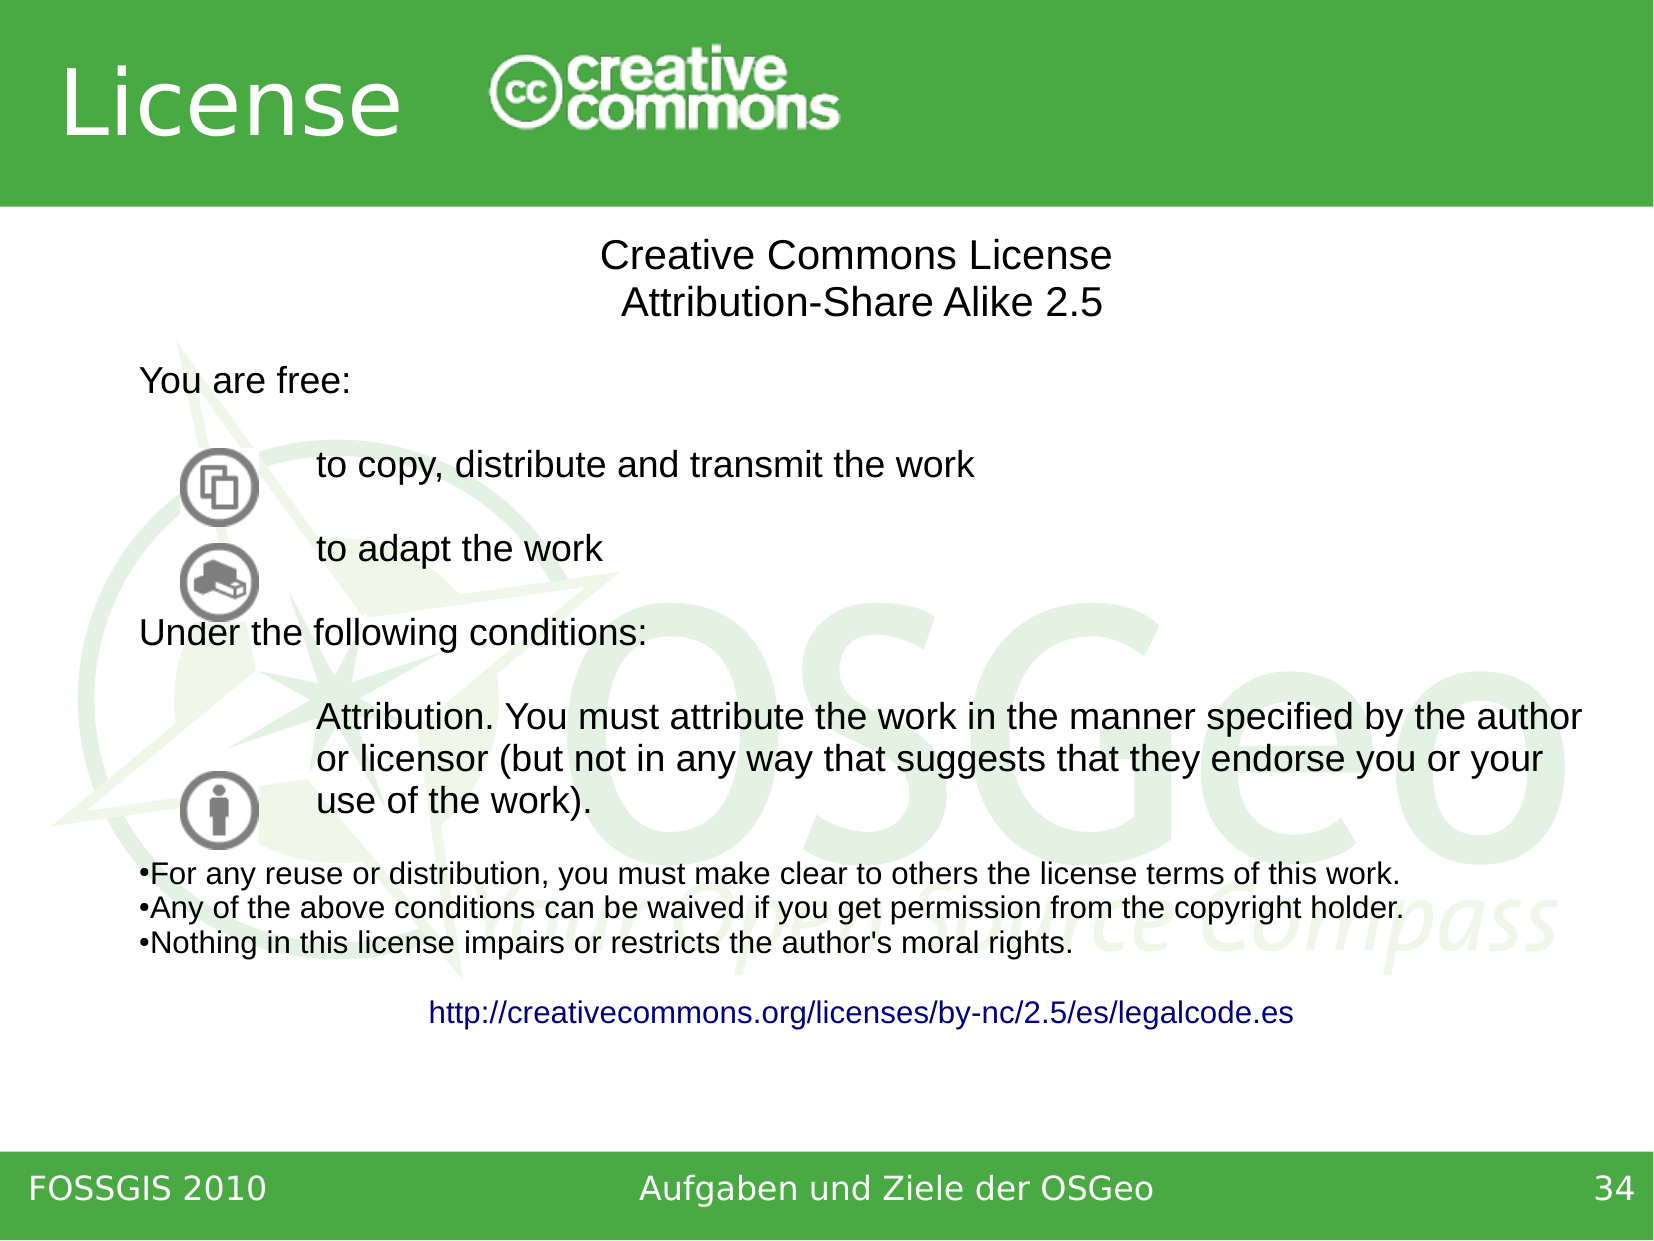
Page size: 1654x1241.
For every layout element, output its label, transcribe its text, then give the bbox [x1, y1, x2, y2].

picture [478, 21, 887, 166]
picture [180, 771, 259, 850]
picture [180, 543, 259, 622]
picture [180, 448, 259, 527]
text_box Creative Commons License Attribution-Share Alike 2.5 You are free: to copy, distribute and transmit the work to adapt the work Under the following conditions: Attribution. You must attribute the work in the manner specified by the author or licensor (but not in any way that suggests that they endorse you or your use of the work). For any reuse or distribution, you must make clear to others the license terms of this work. Any of the above conditions can be waived if you get permission from the copyright holder. Nothing in this license impairs or restricts the author's moral rights. http://creativecommons.org/licenses/by-nc/2.5/es/legalcode.es [124, 224, 1601, 1174]
title License [59, 29, 1536, 178]
